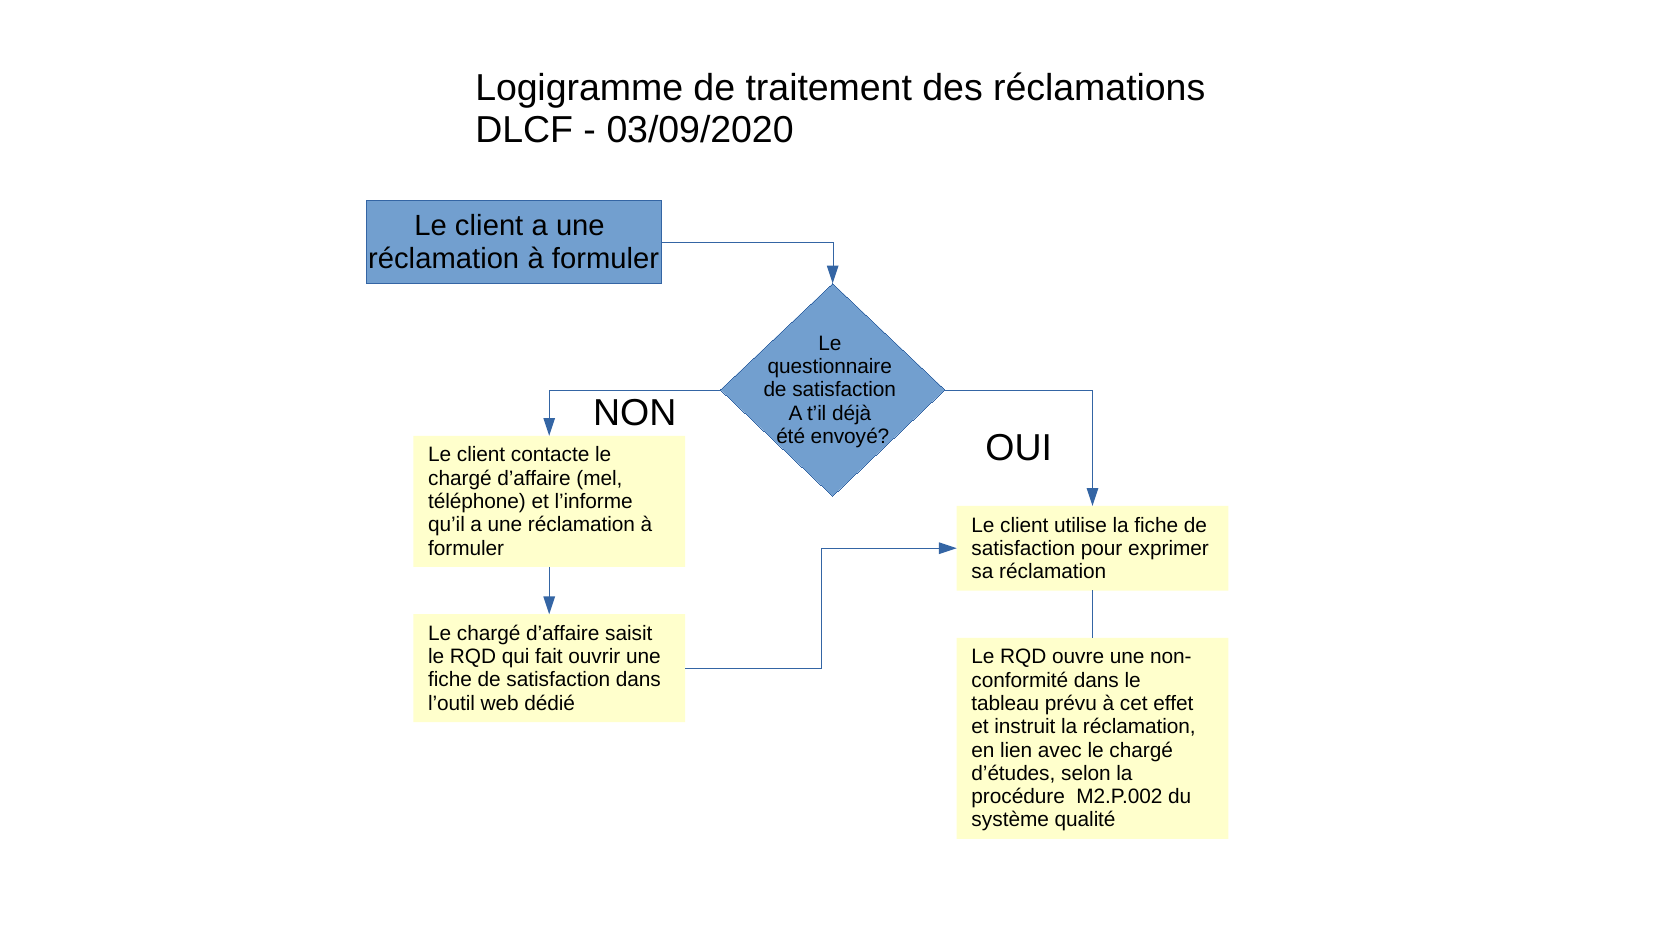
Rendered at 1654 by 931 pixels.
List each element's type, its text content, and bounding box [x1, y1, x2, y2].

text_box Le RQD ouvre une non-conformité dans le tableau prévu à cet effet et instruit la réclamation, en lien avec le chargé d’études, selon la procédure M2.P.002 du système qualité [956, 637, 1229, 839]
text_box Le client a une réclamation à formuler [366, 200, 662, 284]
text_box Le questionnaire de satisfaction A t’il déjà été envoyé? [720, 283, 945, 497]
text_box Le chargé d’affaire saisit le RQD qui fait ouvrir une fiche de satisfaction dans l’outil web dédié [413, 614, 686, 723]
text_box Le client contacte le chargé d’affaire (mel, téléphone) et l’informe qu’il a une réclamation à formuler [413, 435, 686, 567]
text_box Logigramme de traitement des réclamations DLCF - 03/09/2020 [460, 59, 1276, 158]
text_box Le client utilise la fiche de satisfaction pour exprimer sa réclamation [956, 505, 1229, 591]
